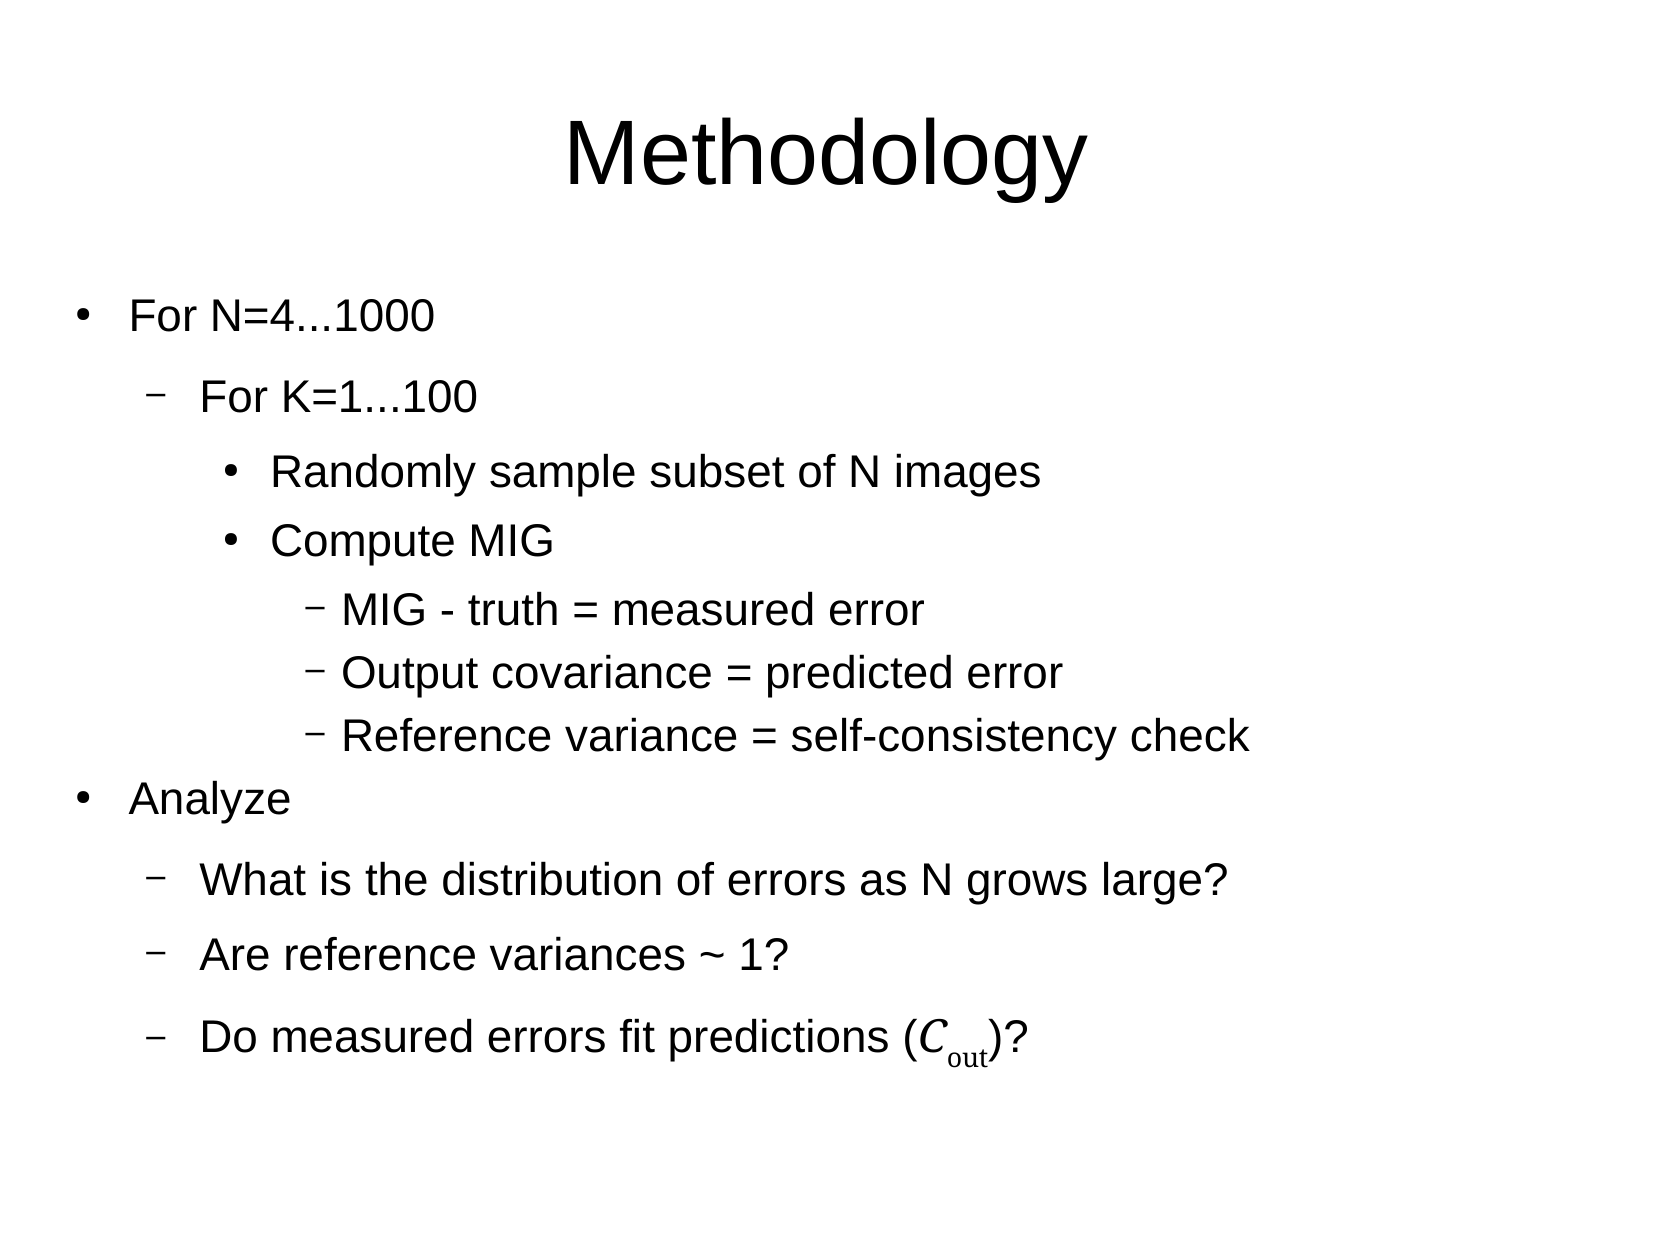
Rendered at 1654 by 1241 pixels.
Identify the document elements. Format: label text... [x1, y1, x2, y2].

list For N=4...1000 For K=1...100 Randomly sample subset of N images Compute MIG MIG - truth = measured error Output covariance = predicted error Reference variance = self-consistency check Analyze What is the distribution of errors as N grows large? Are reference variances ~ 1? Do measured errors fit predictions (Cout)? [57, 290, 1632, 1149]
title Methodology [82, 49, 1571, 257]
